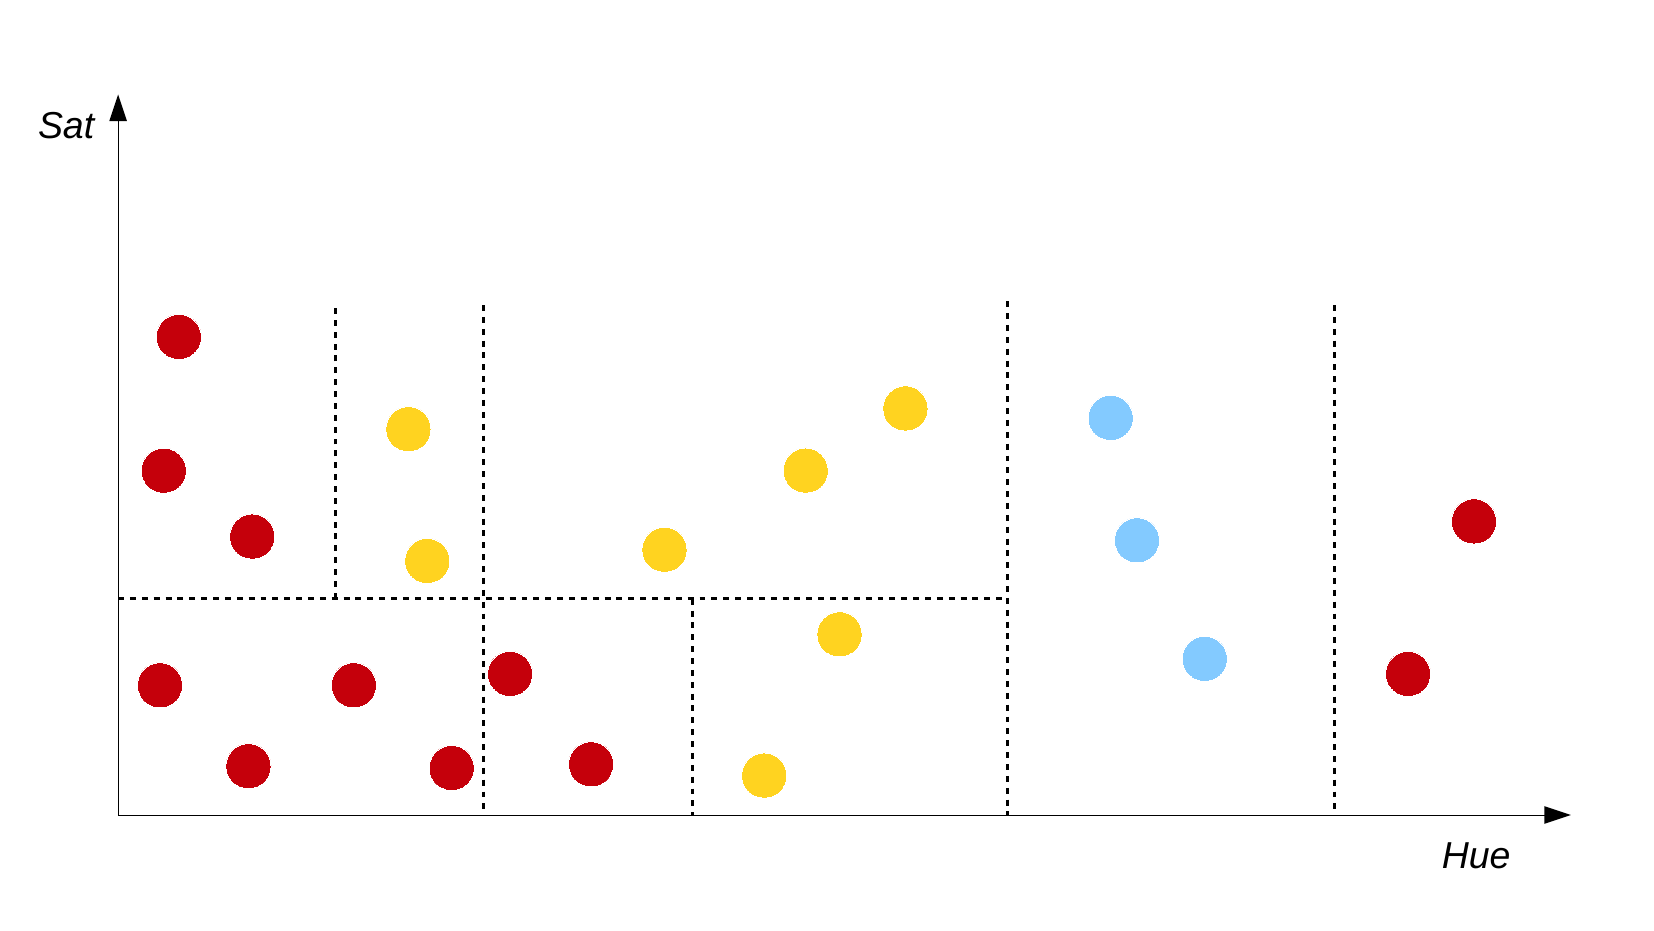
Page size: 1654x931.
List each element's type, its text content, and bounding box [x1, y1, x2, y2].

text_box [568, 741, 614, 787]
text_box [1182, 636, 1228, 682]
text_box [1385, 651, 1431, 697]
text_box [385, 406, 432, 452]
text_box [487, 651, 533, 697]
text_box [141, 447, 187, 494]
text_box [1088, 395, 1134, 441]
text_box [816, 611, 863, 657]
text_box [429, 745, 475, 791]
text_box [137, 662, 183, 708]
text_box [404, 538, 450, 584]
text_box [156, 314, 202, 360]
text_box [229, 513, 275, 560]
text_box [225, 743, 272, 789]
text_box [783, 447, 829, 494]
text_box [1451, 498, 1497, 545]
text_box Hue [1427, 826, 1595, 884]
text_box [741, 752, 787, 799]
text_box [331, 662, 377, 708]
text_box [1114, 517, 1160, 563]
text_box [882, 385, 929, 432]
text_box [641, 527, 688, 573]
text_box Sat [23, 97, 130, 155]
